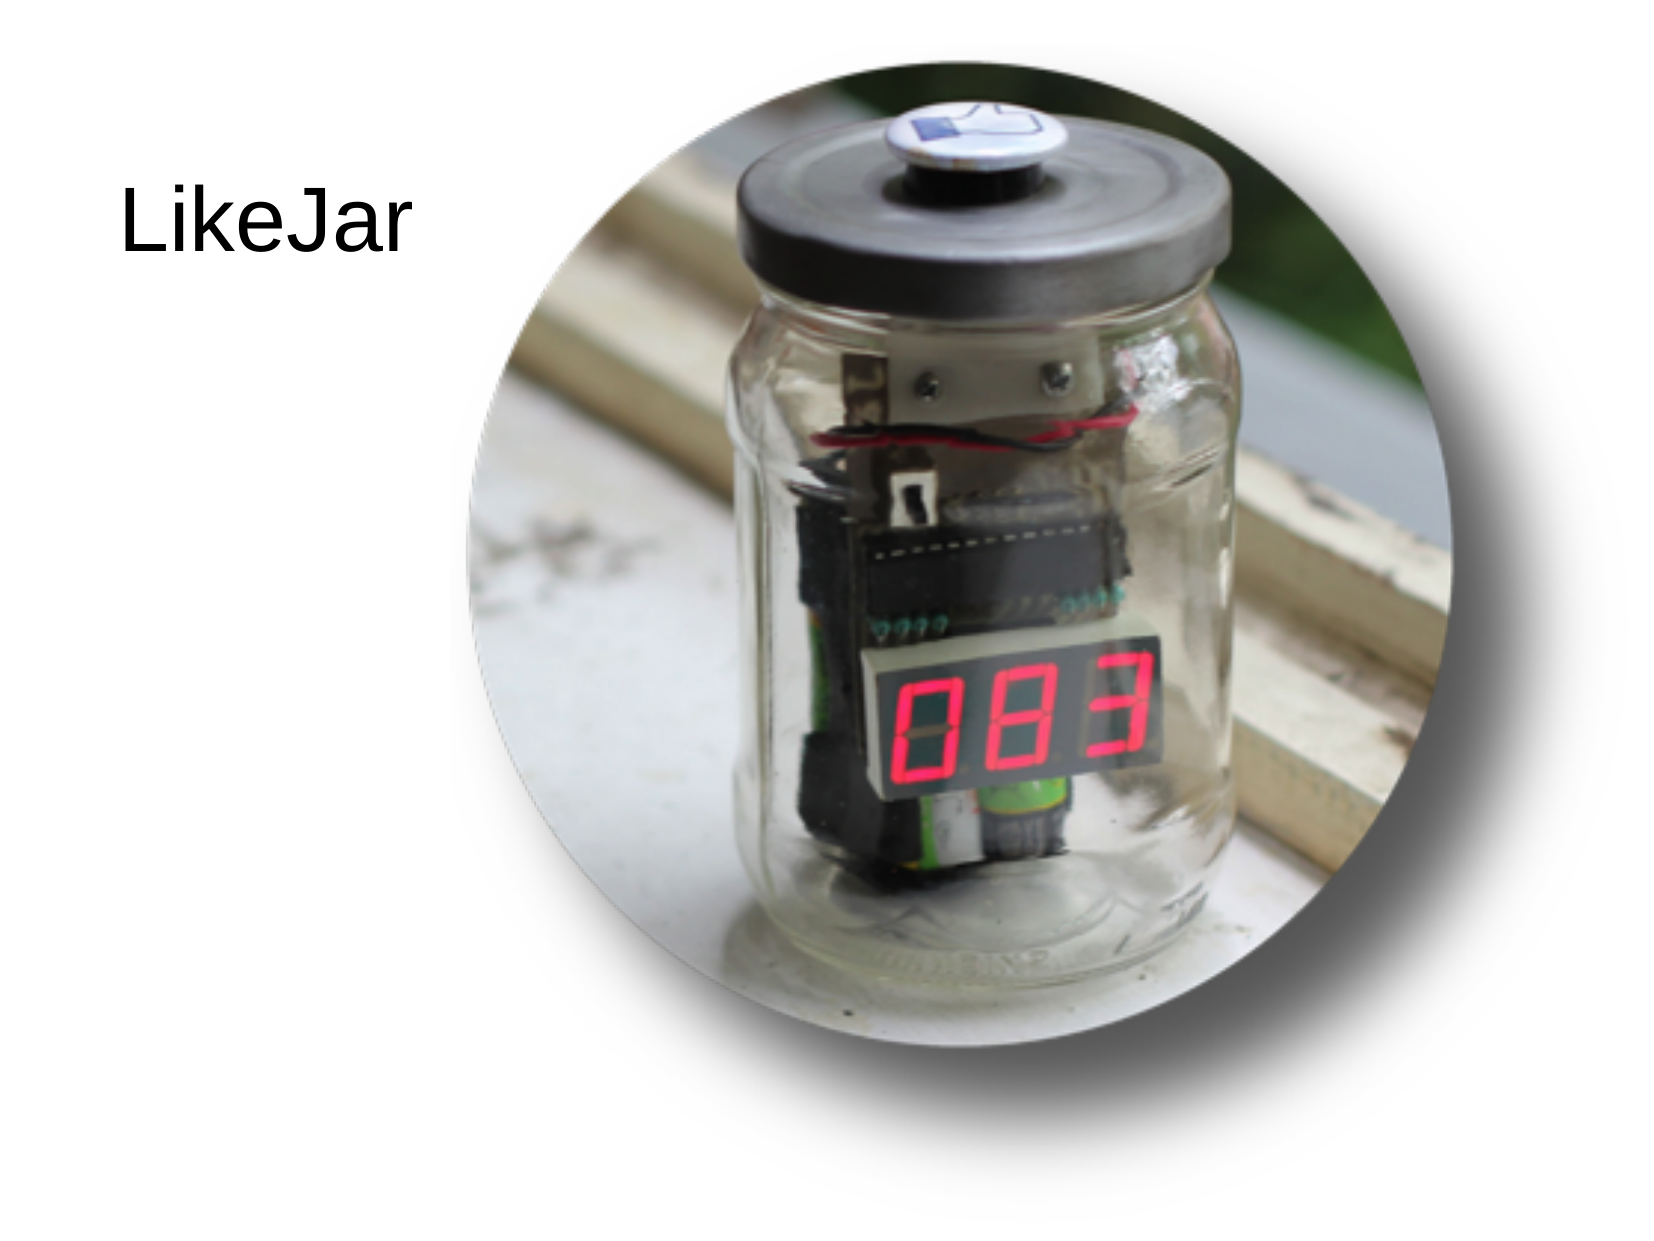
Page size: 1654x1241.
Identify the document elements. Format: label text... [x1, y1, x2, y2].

title LikeJar [82, 49, 450, 391]
picture [450, 44, 1636, 1231]
